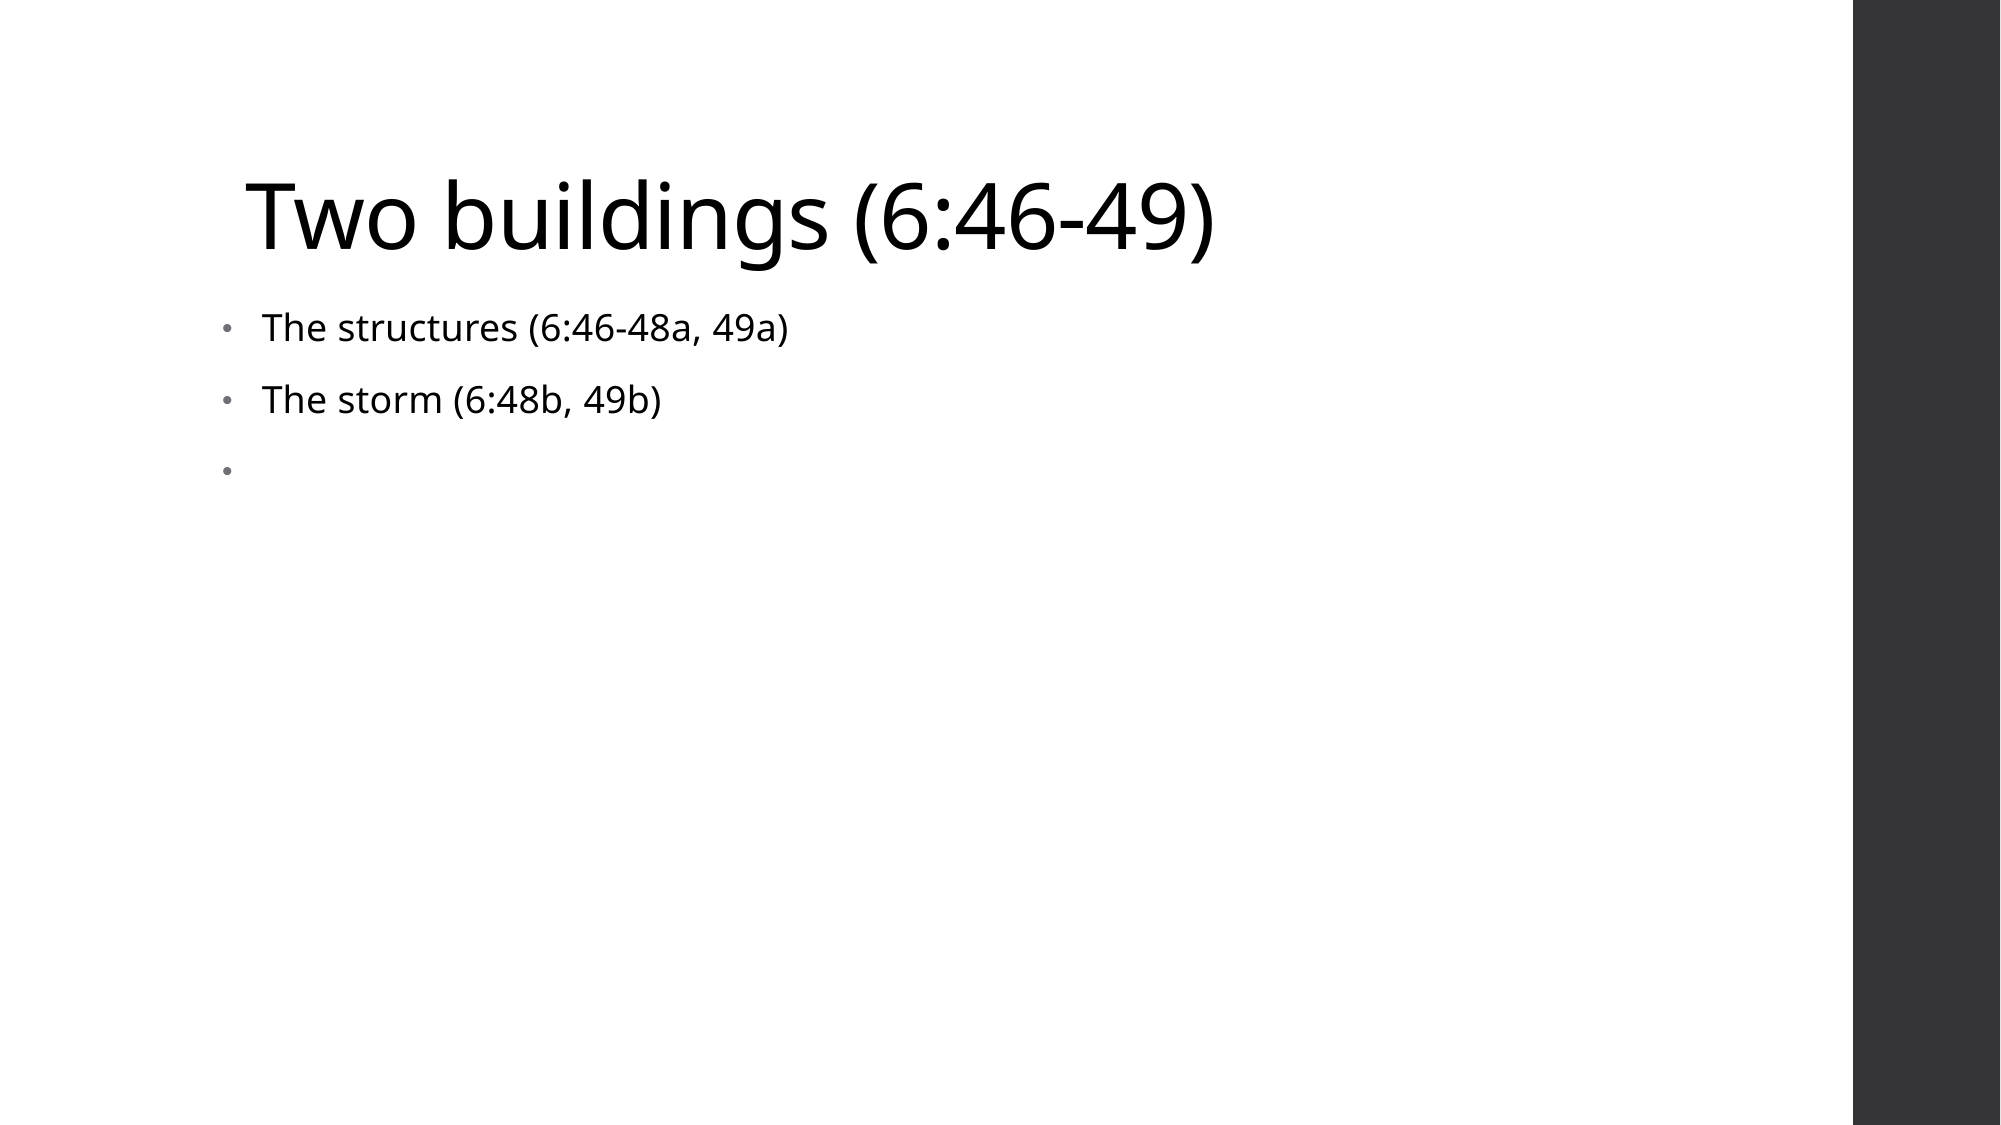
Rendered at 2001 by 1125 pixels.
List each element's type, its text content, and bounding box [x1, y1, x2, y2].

list The structures (6:46-48a, 49a) The storm (6:48b, 49b) [206, 299, 1617, 1014]
title Two buildings (6:46-49) [206, 60, 1797, 278]
